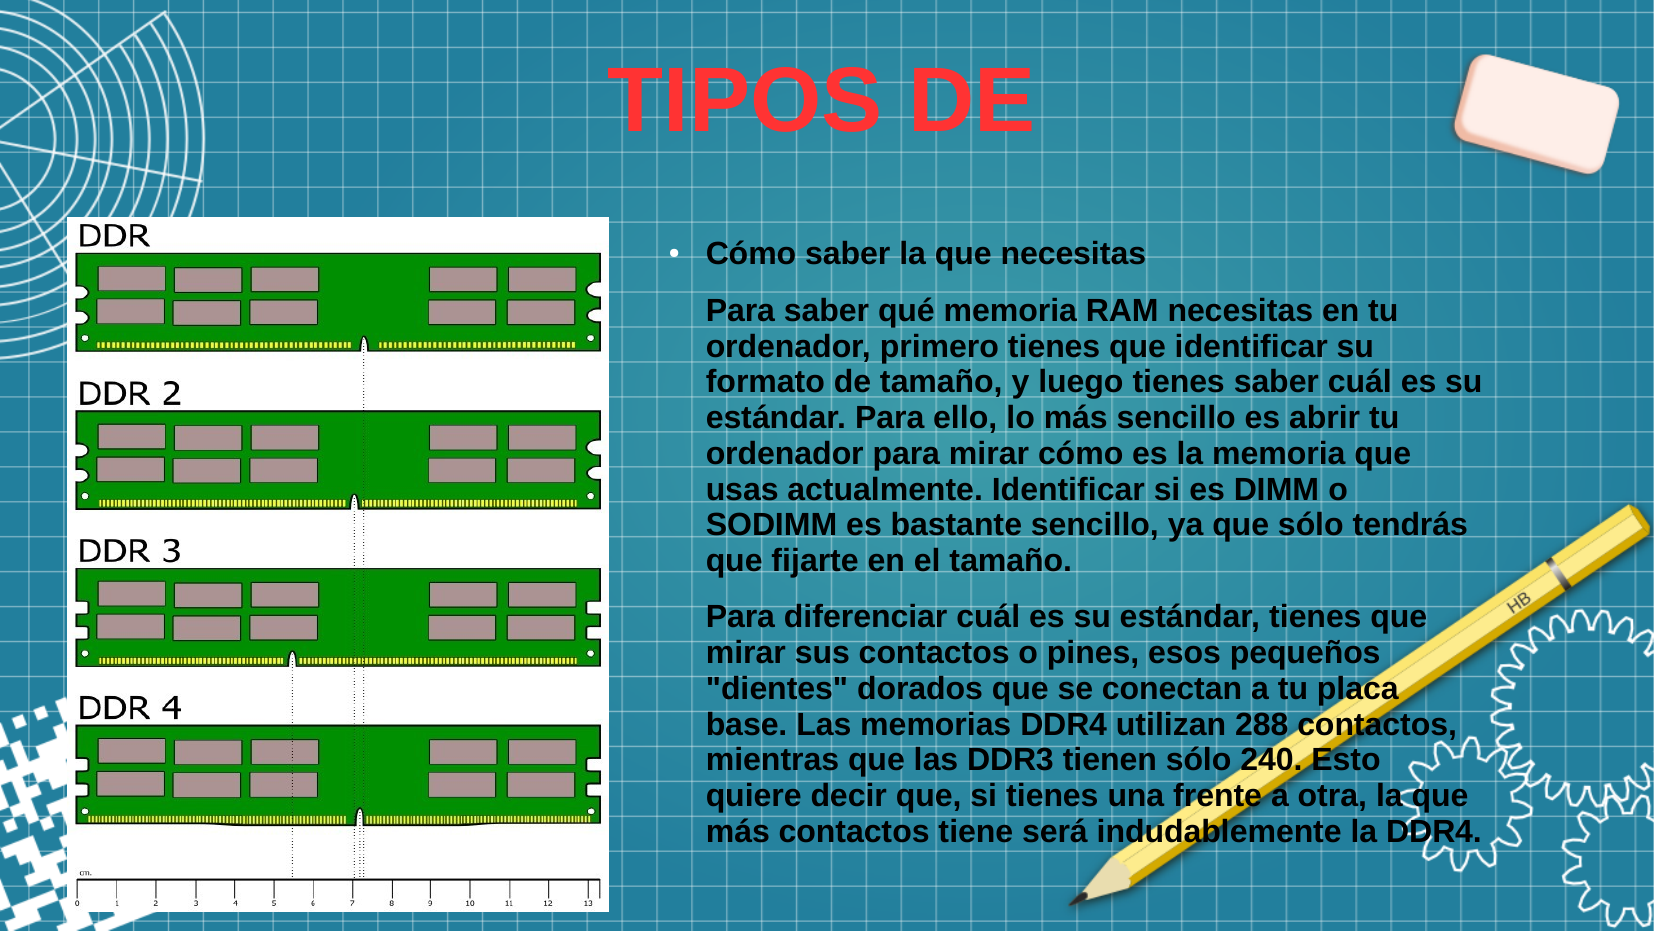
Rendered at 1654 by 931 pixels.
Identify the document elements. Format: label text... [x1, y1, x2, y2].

picture [0, 0, 1654, 931]
list Cómo saber la que necesitas Para saber qué memoria RAM necesitas en tu ordenador, primero tienes que identificar su formato de tamaño, y luego tienes saber cuál es su estándar. Para ello, lo más sencillo es abrir tu ordenador para mirar cómo es la memoria que usas actualmente. Identificar si es DIMM o SODIMM es bastante sencillo, ya que sólo tendrás que fijarte en el tamaño. Para diferenciar cuál es su estándar, tienes que mirar sus contactos o pines, esos pequeños "dientes" dorados que se conectan a tu placa base. Las memorias DDR4 utilizan 288 contactos, mientras que las DDR3 tienen sólo 240. Esto quiere decir que, si tienes una frente a otra, la que más contactos tiene será indudablemente la DDR4. [656, 236, 1485, 889]
title TIPOS DE [239, 23, 1405, 176]
